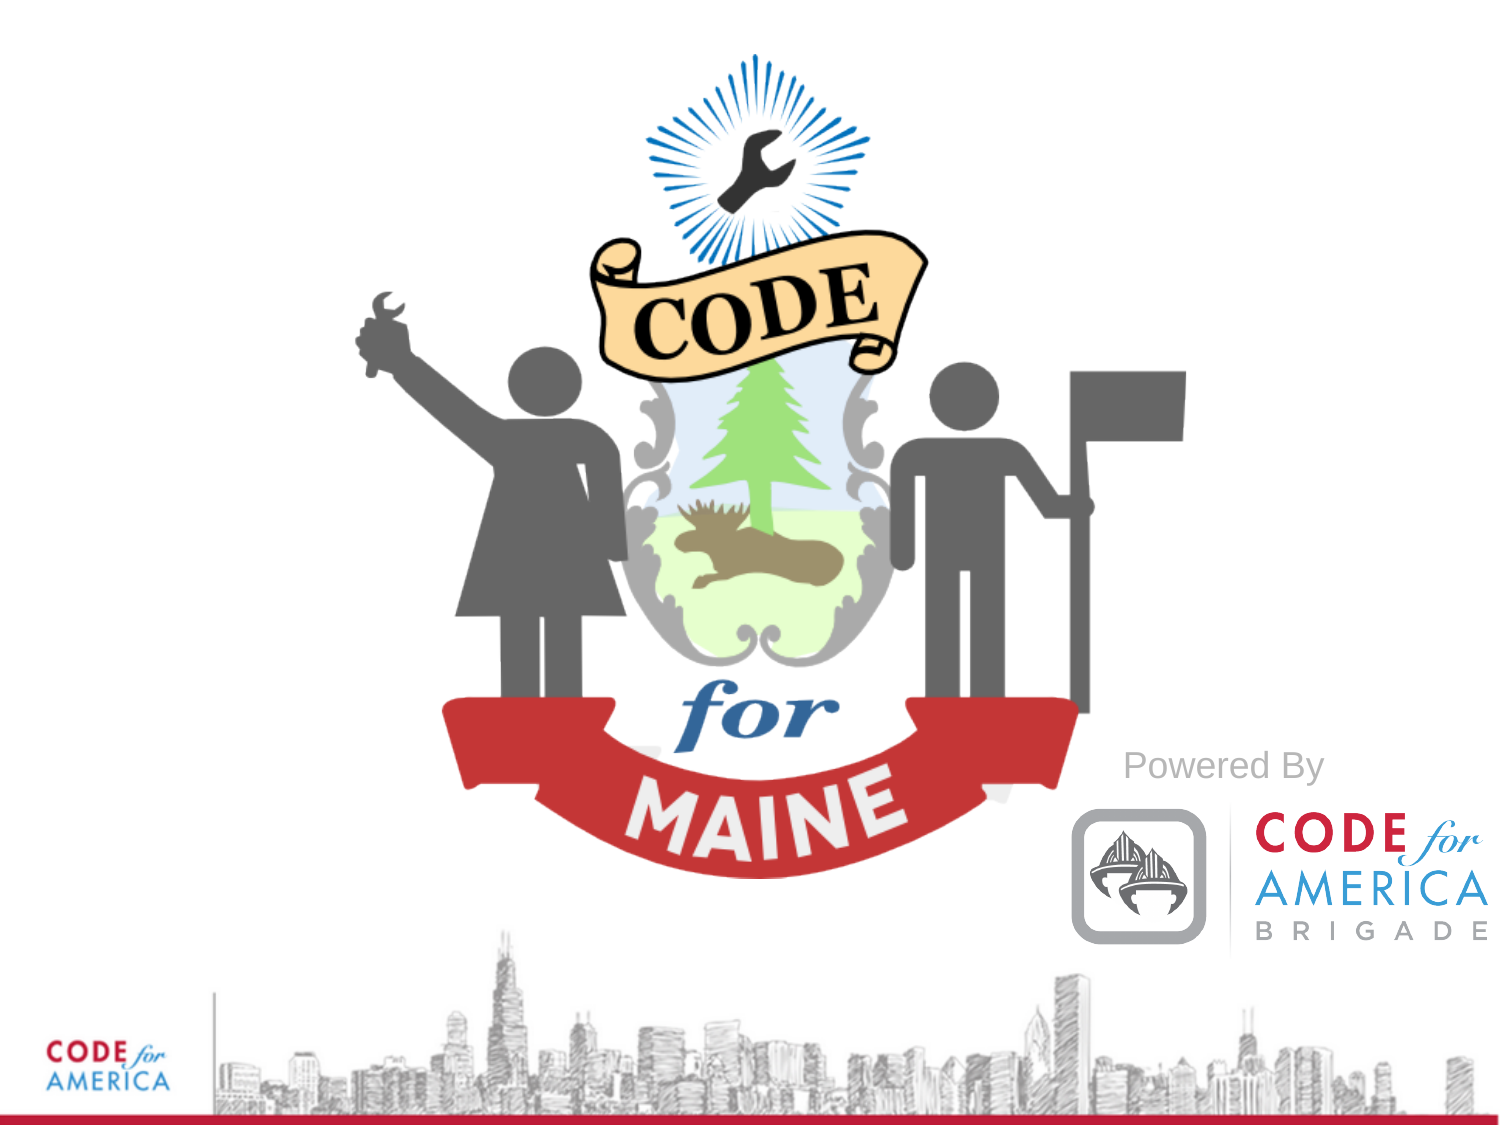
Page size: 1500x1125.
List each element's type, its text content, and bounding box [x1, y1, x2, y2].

text_box [0, 54, 1500, 1125]
text_box Powered By [1108, 726, 1452, 802]
